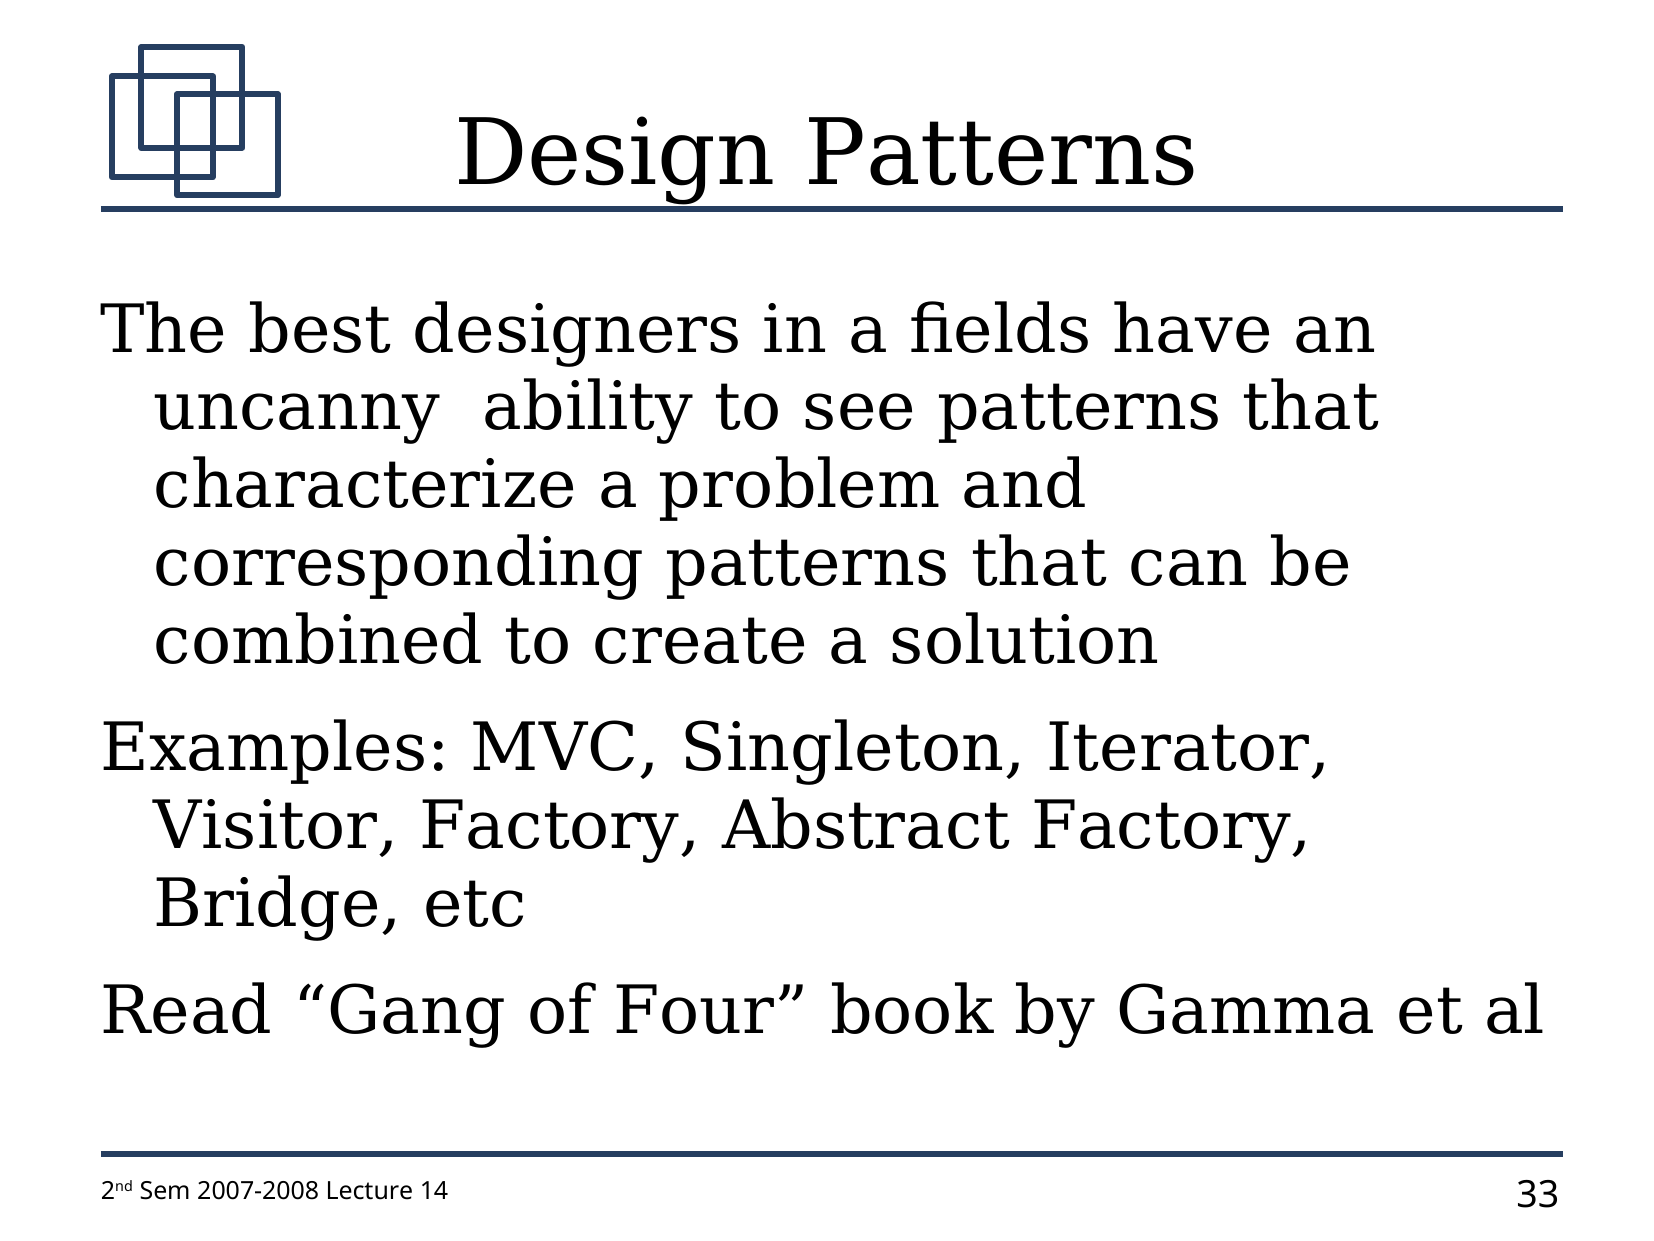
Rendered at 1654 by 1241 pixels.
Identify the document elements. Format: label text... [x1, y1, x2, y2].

title Design Patterns [82, 49, 1571, 257]
list The best designers in a fields have an uncanny ability to see patterns that characterize a problem and corresponding patterns that can be combined to create a solution Examples: MVC, Singleton, Iterator, Visitor, Factory, Abstract Factory, Bridge, etc Read “Gang of Four” book by Gamma et al [82, 290, 1571, 1128]
